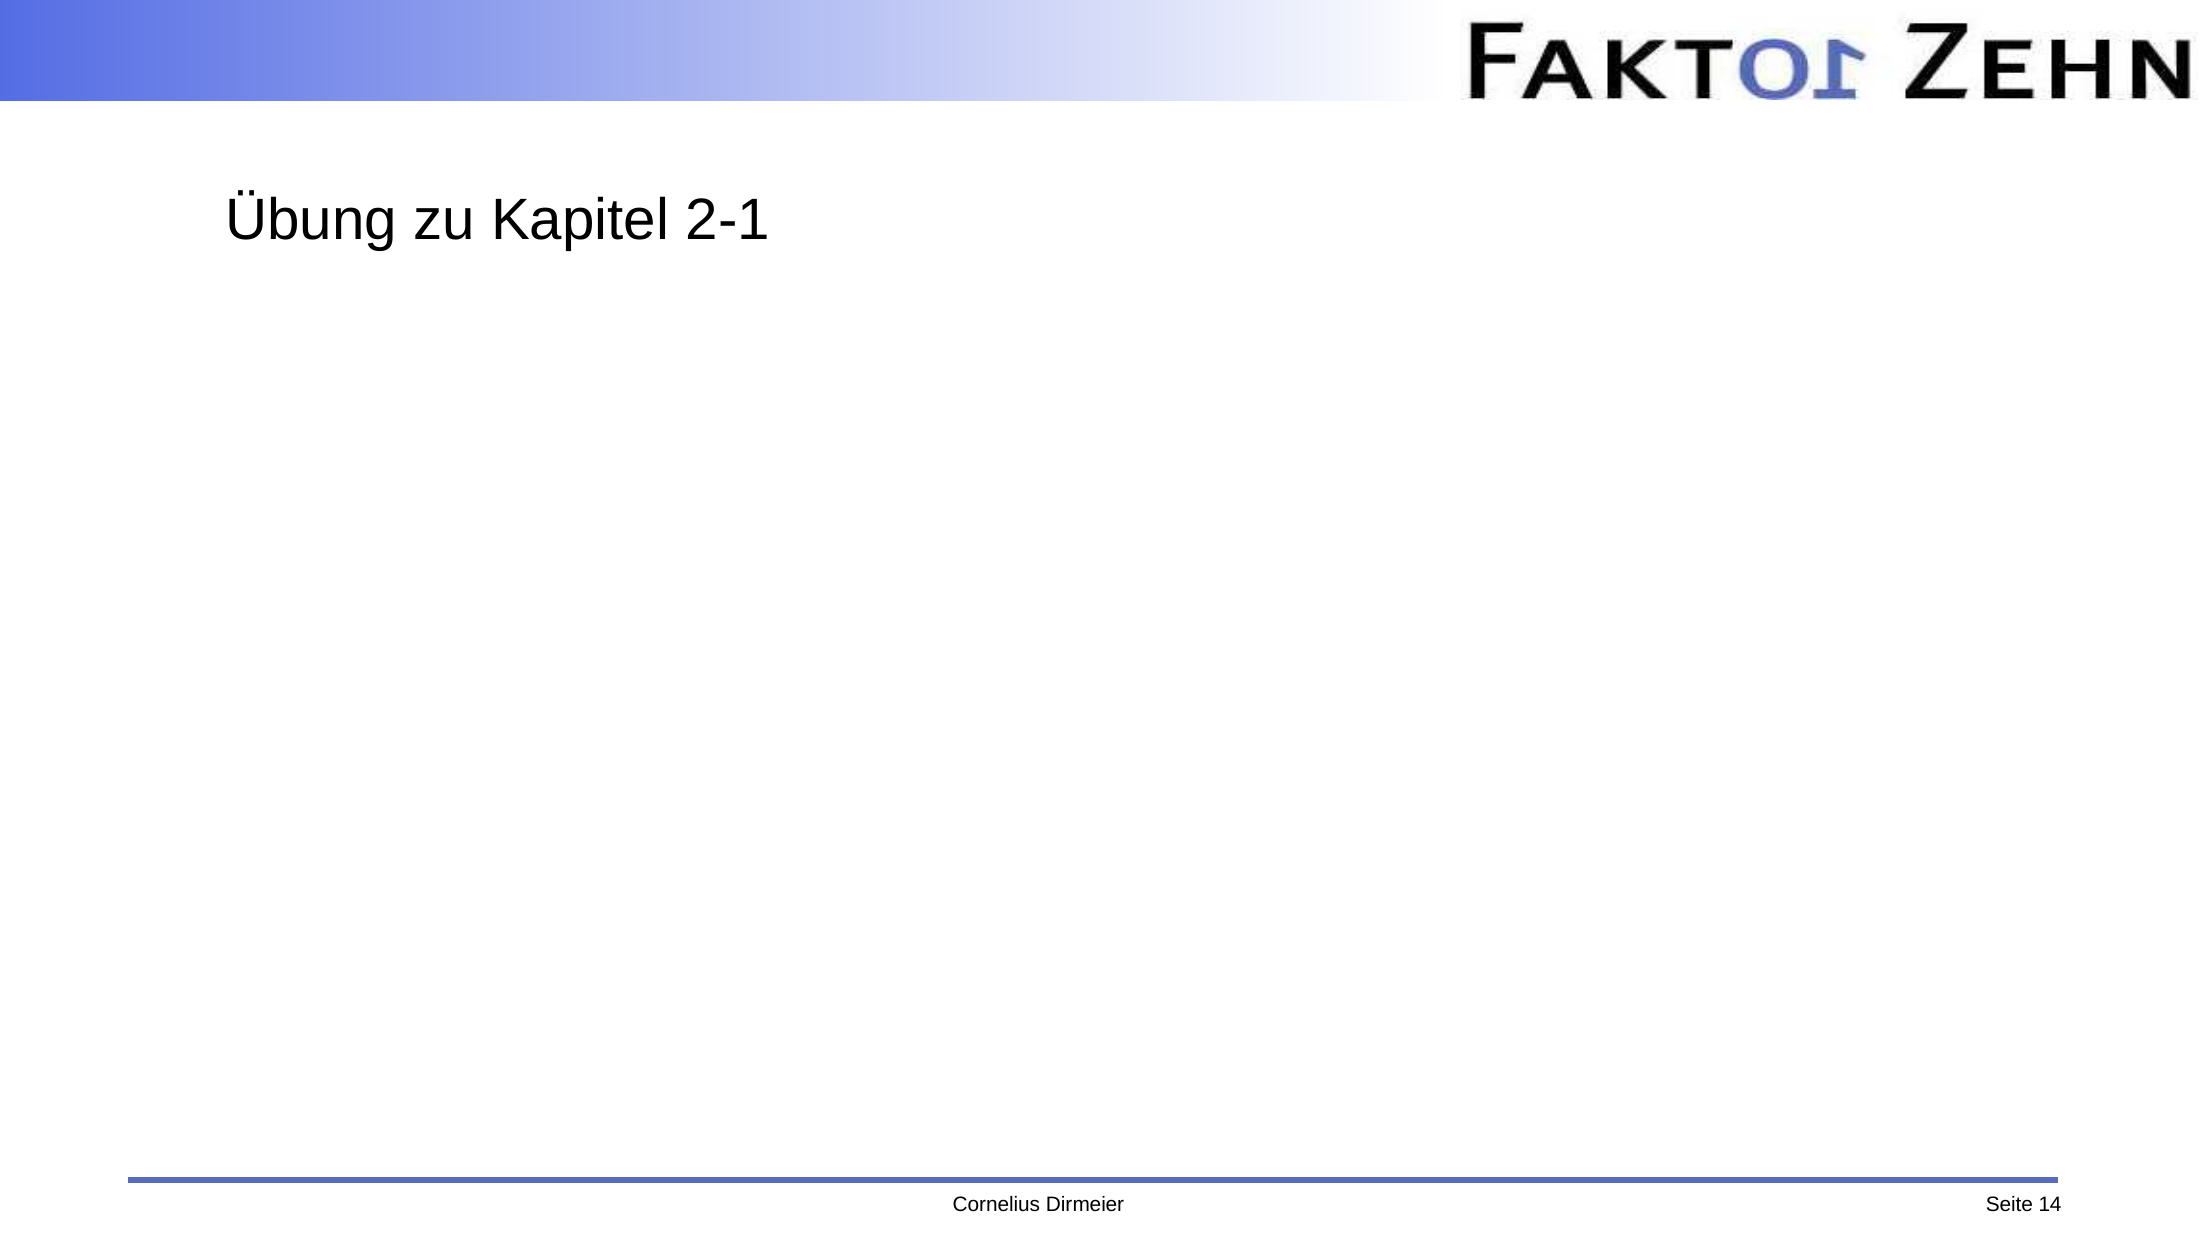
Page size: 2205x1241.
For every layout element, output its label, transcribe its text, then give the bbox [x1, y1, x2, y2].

title Übung zu Kapitel 2-1 [225, 142, 1981, 296]
picture [1460, 7, 2202, 100]
